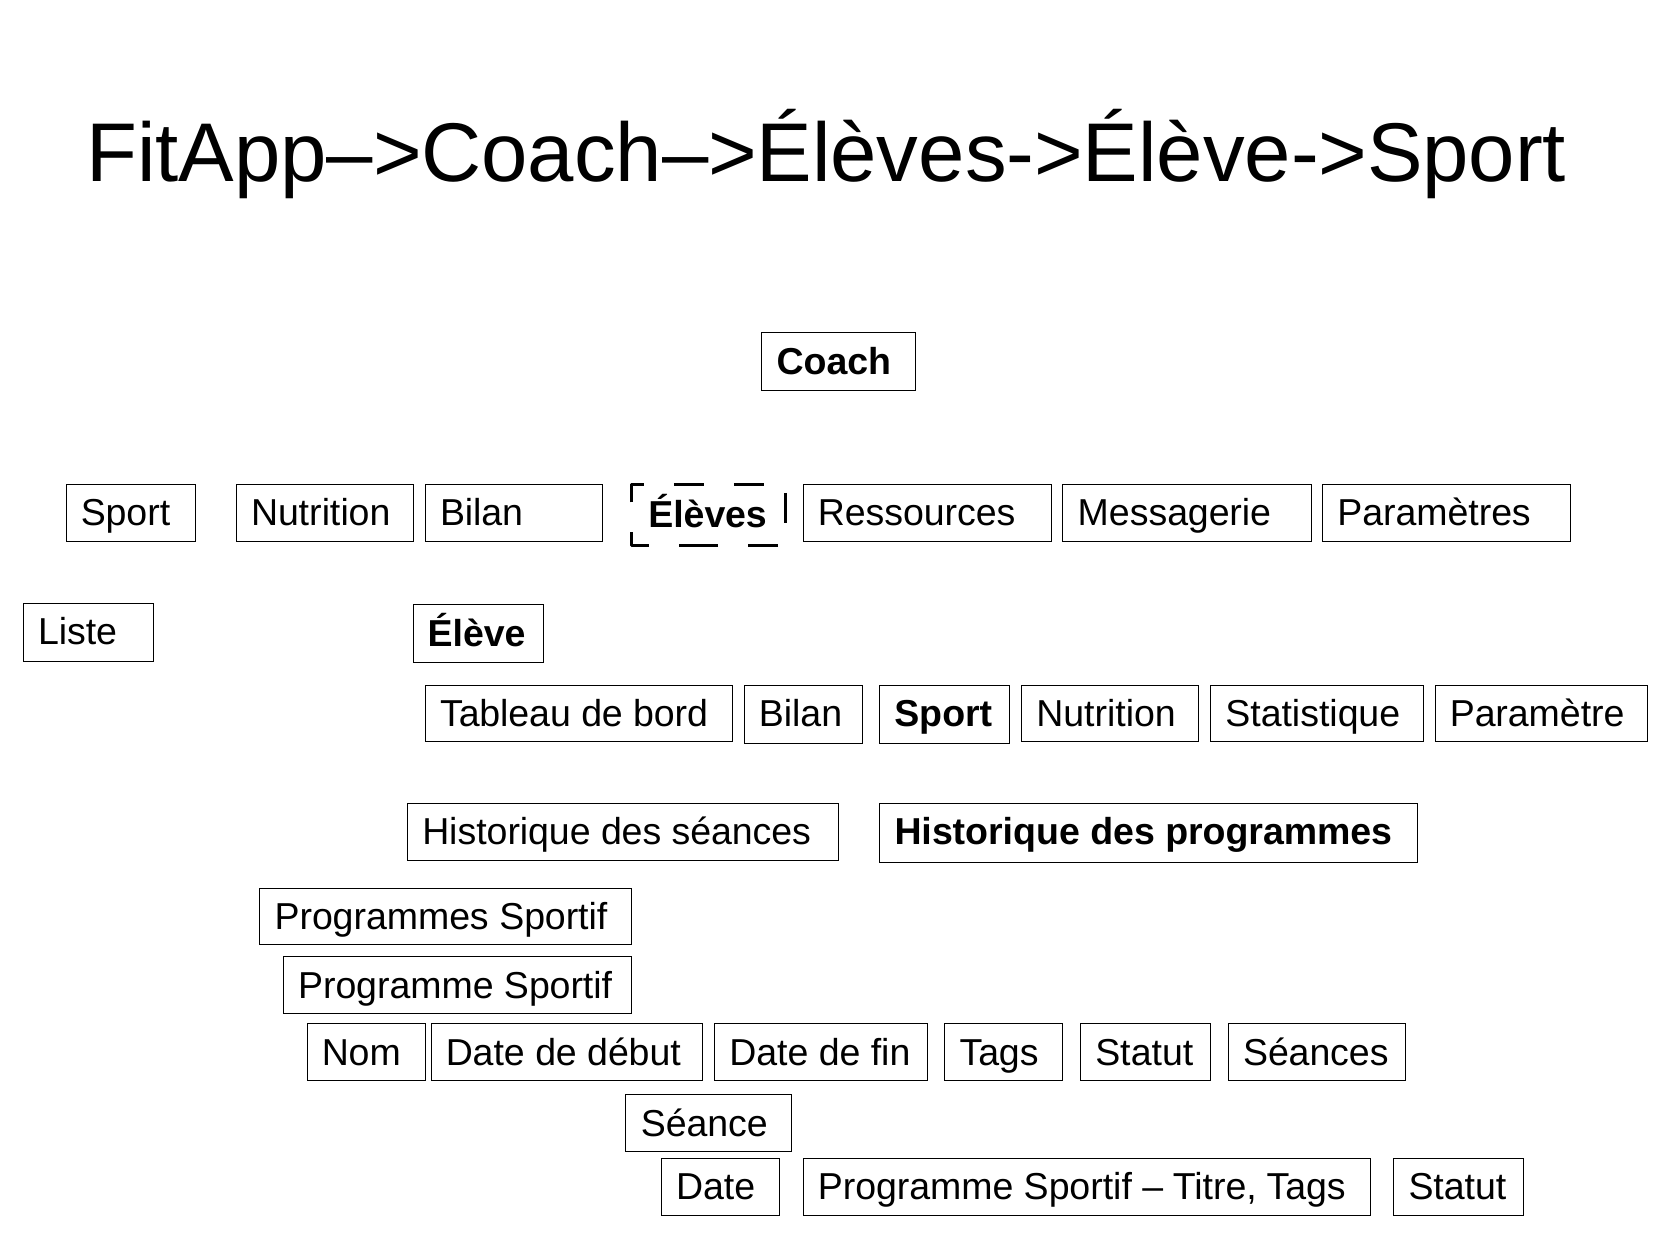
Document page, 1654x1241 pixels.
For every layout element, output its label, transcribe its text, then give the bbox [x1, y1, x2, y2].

text_box Tags [944, 1023, 1063, 1081]
text_box Séance [625, 1094, 792, 1152]
text_box Statut [1393, 1158, 1524, 1216]
text_box Date [661, 1158, 780, 1216]
text_box Tableau de bord [425, 685, 733, 742]
text_box Historique des programmes [879, 803, 1418, 863]
text_box Programme Sportif [283, 956, 632, 1014]
text_box Paramètre [1435, 685, 1648, 742]
text_box Date de fin [714, 1023, 928, 1081]
text_box Statistique [1210, 685, 1424, 742]
text_box Nom [307, 1023, 426, 1081]
text_box Élève [413, 604, 544, 663]
text_box Sport [66, 484, 196, 542]
text_box Élèves [631, 484, 786, 546]
text_box Coach [761, 332, 916, 391]
text_box Date de début [431, 1023, 703, 1081]
text_box Bilan [425, 484, 603, 542]
text_box Paramètres [1322, 484, 1571, 542]
text_box Messagerie [1062, 484, 1312, 542]
text_box Bilan [744, 685, 863, 744]
text_box Ressources [803, 484, 1052, 542]
title FitApp–>Coach–>Élèves->Élève->Sport [11, 49, 1642, 257]
text_box Programmes Sportif [259, 888, 632, 945]
text_box Séances [1228, 1023, 1406, 1081]
text_box Statut [1080, 1023, 1211, 1081]
text_box Nutrition [1021, 685, 1199, 742]
text_box Nutrition [236, 484, 414, 542]
text_box Programme Sportif – Titre, Tags [803, 1158, 1371, 1216]
text_box Historique des séances [407, 803, 839, 861]
text_box Liste [23, 603, 154, 662]
text_box Sport [879, 685, 1010, 744]
